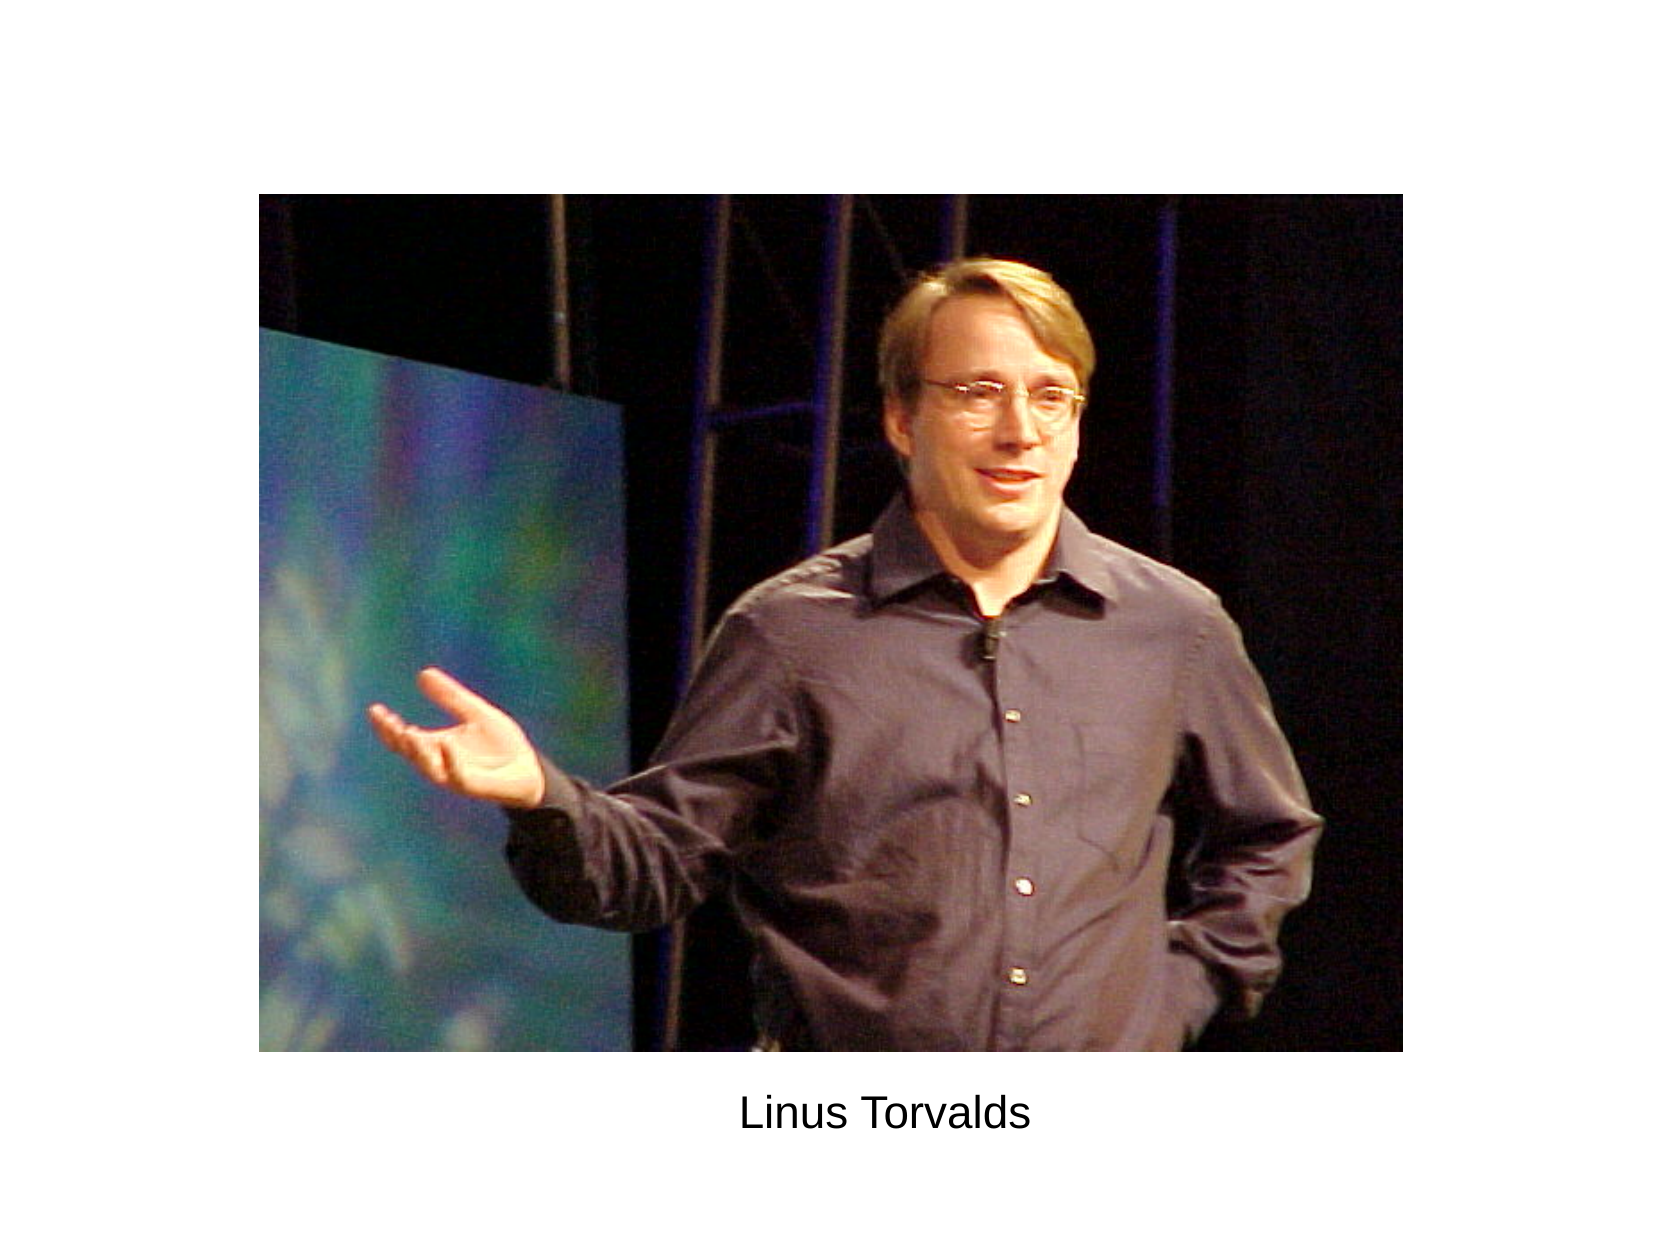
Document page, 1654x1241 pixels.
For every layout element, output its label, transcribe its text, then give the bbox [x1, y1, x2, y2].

picture [259, 194, 1403, 1052]
text_box Linus Torvalds [435, 1080, 1336, 1147]
